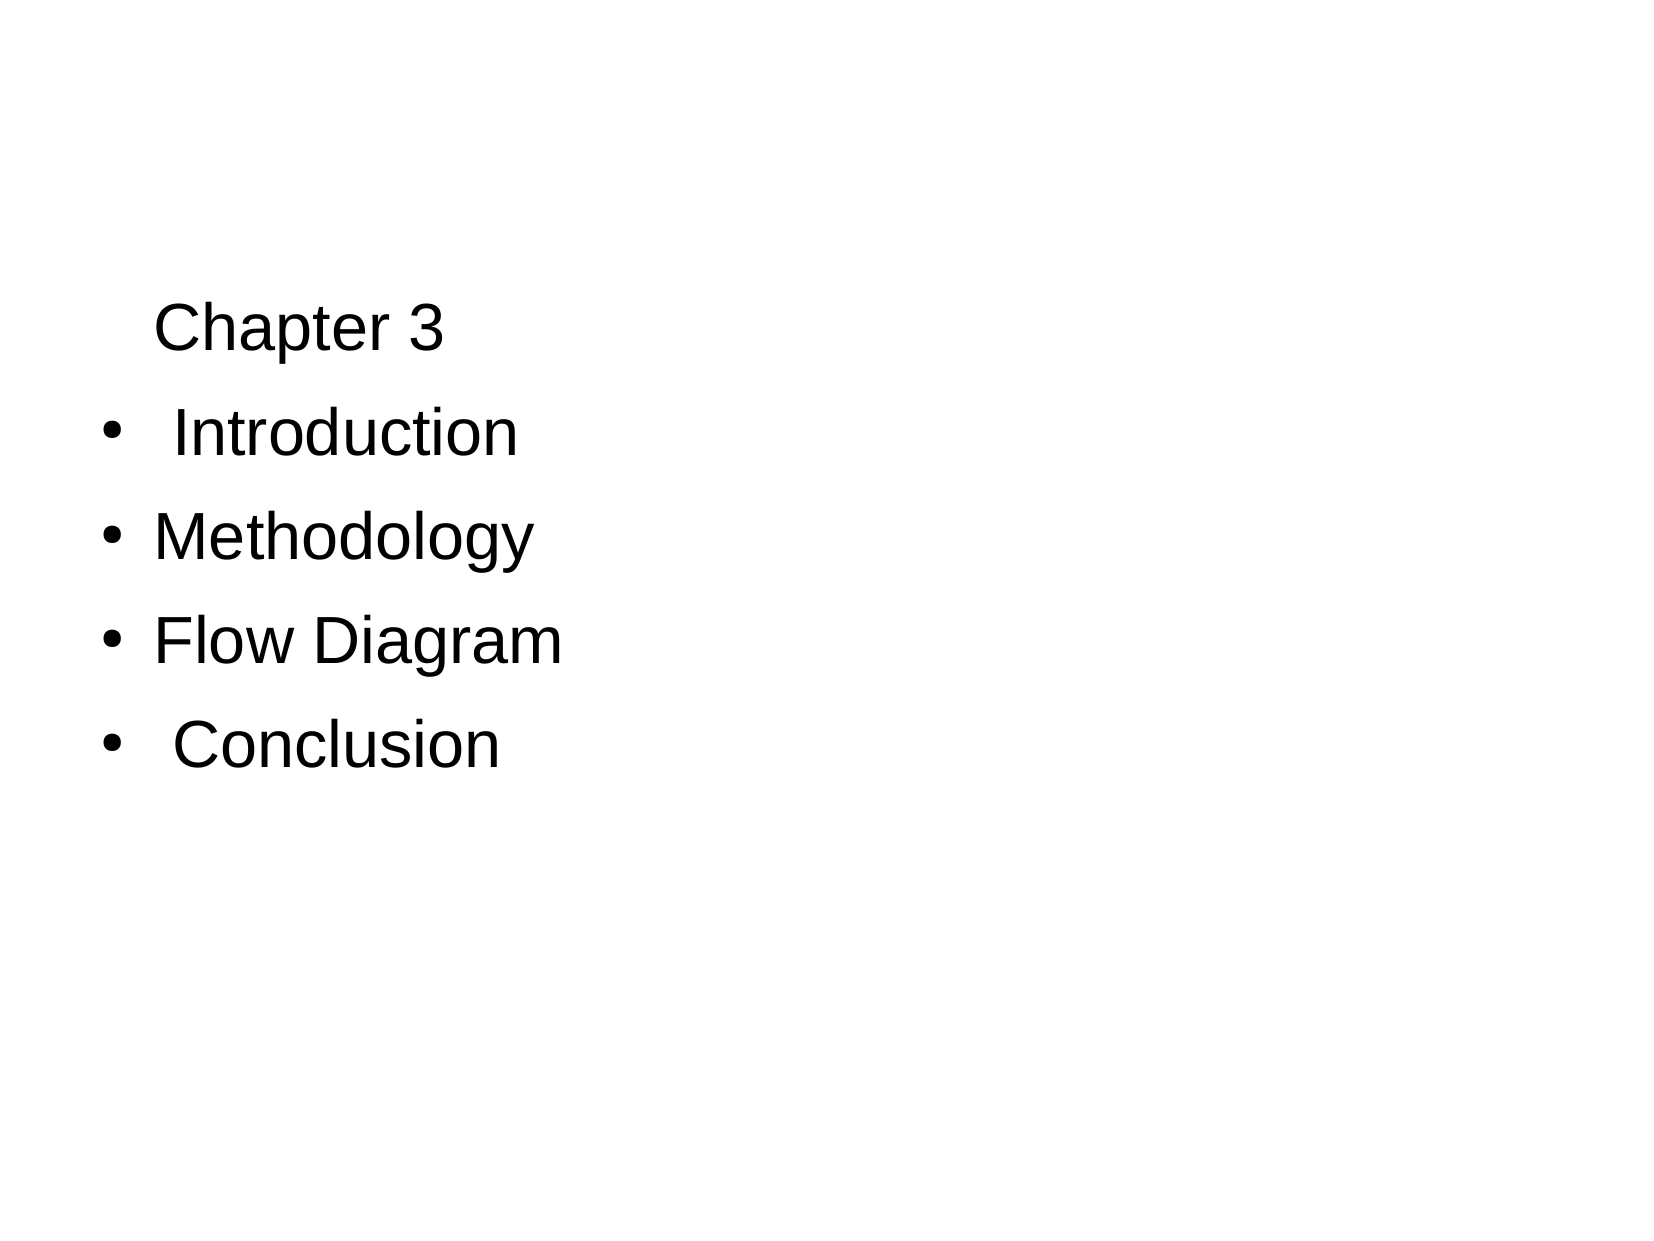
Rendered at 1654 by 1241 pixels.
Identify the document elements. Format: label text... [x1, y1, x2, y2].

list Chapter 3 Introduction Methodology Flow Diagram Conclusion [82, 290, 1571, 1109]
